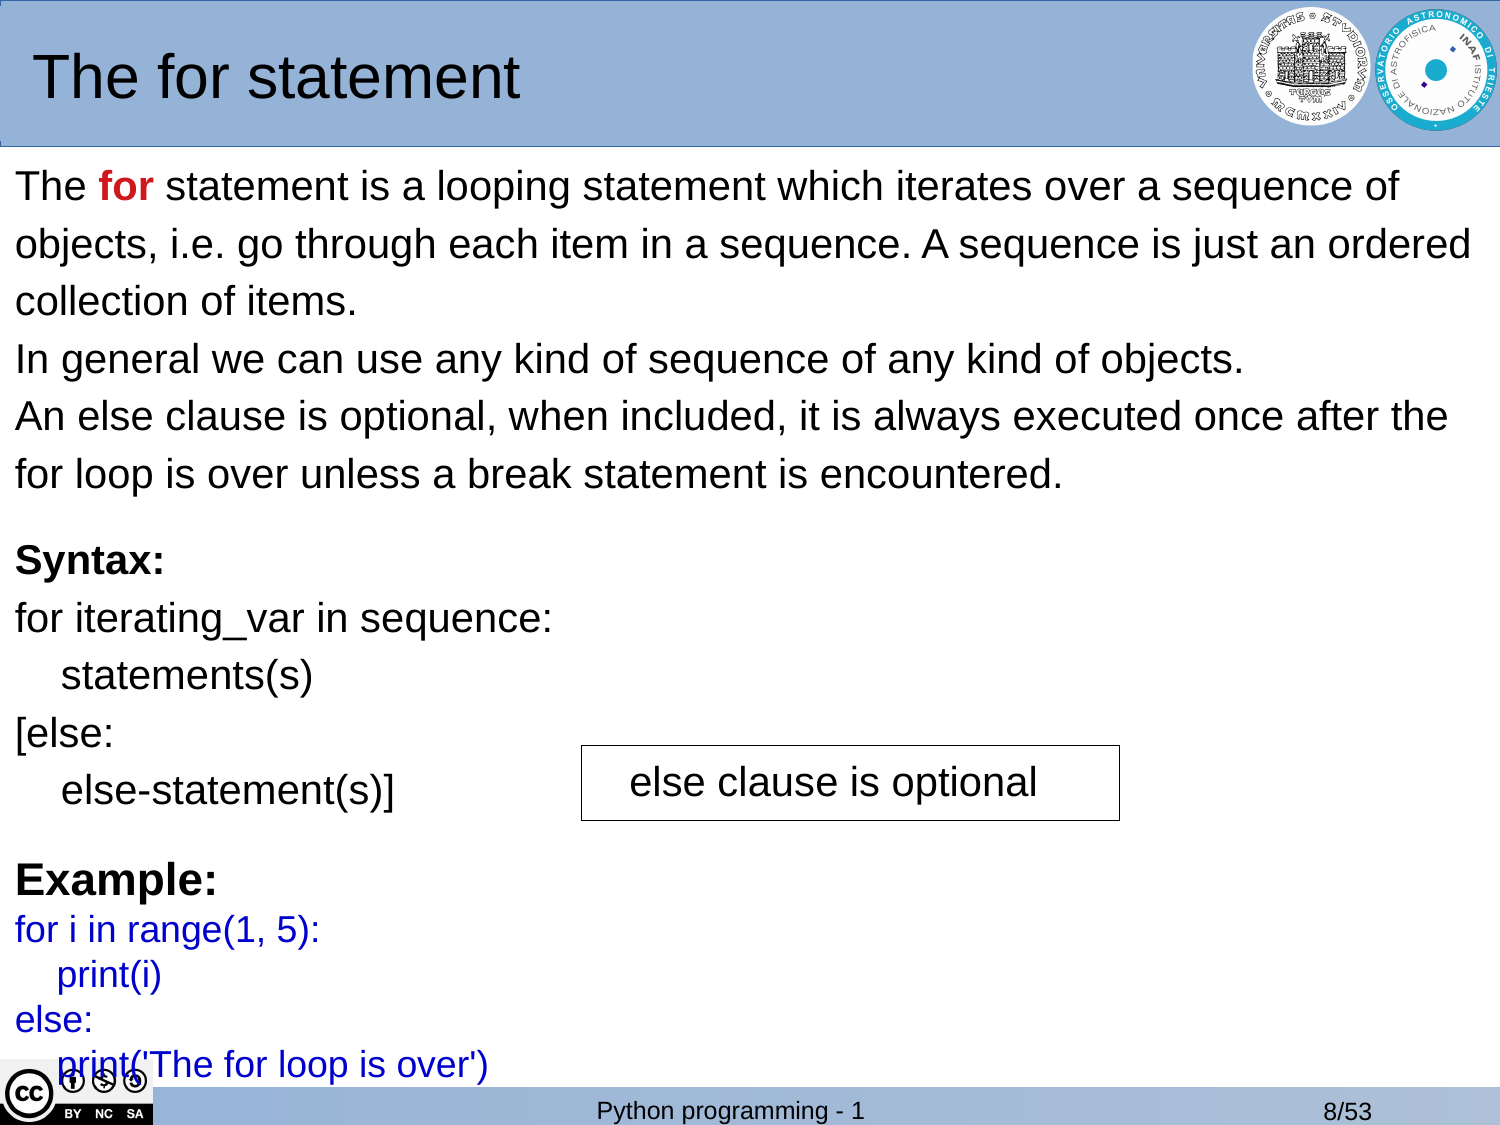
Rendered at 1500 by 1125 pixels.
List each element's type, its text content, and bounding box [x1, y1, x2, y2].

text_box else clause is optional [614, 751, 1054, 814]
text_box The for statement [0, 5, 1253, 141]
picture [0, 1059, 153, 1125]
text_box [581, 745, 1120, 821]
list The for statement is a looping statement which iterates over a sequence of objects, i.e. go through each item in a sequence. A sequence is just an ordered collection of items. In general we can use any kind of sequence of any kind of objects. An else clause is optional, when included, it is always executed once after the for loop is over unless a break statement is encountered. Syntax: for iterating_var in sequence: statements(s) [else: else-statement(s)] Example: for i in range(1, 5): print(i) else: print('The for loop is over') [0, 143, 1500, 1000]
picture [62, 1059, 72, 1075]
picture [1253, 0, 1500, 143]
